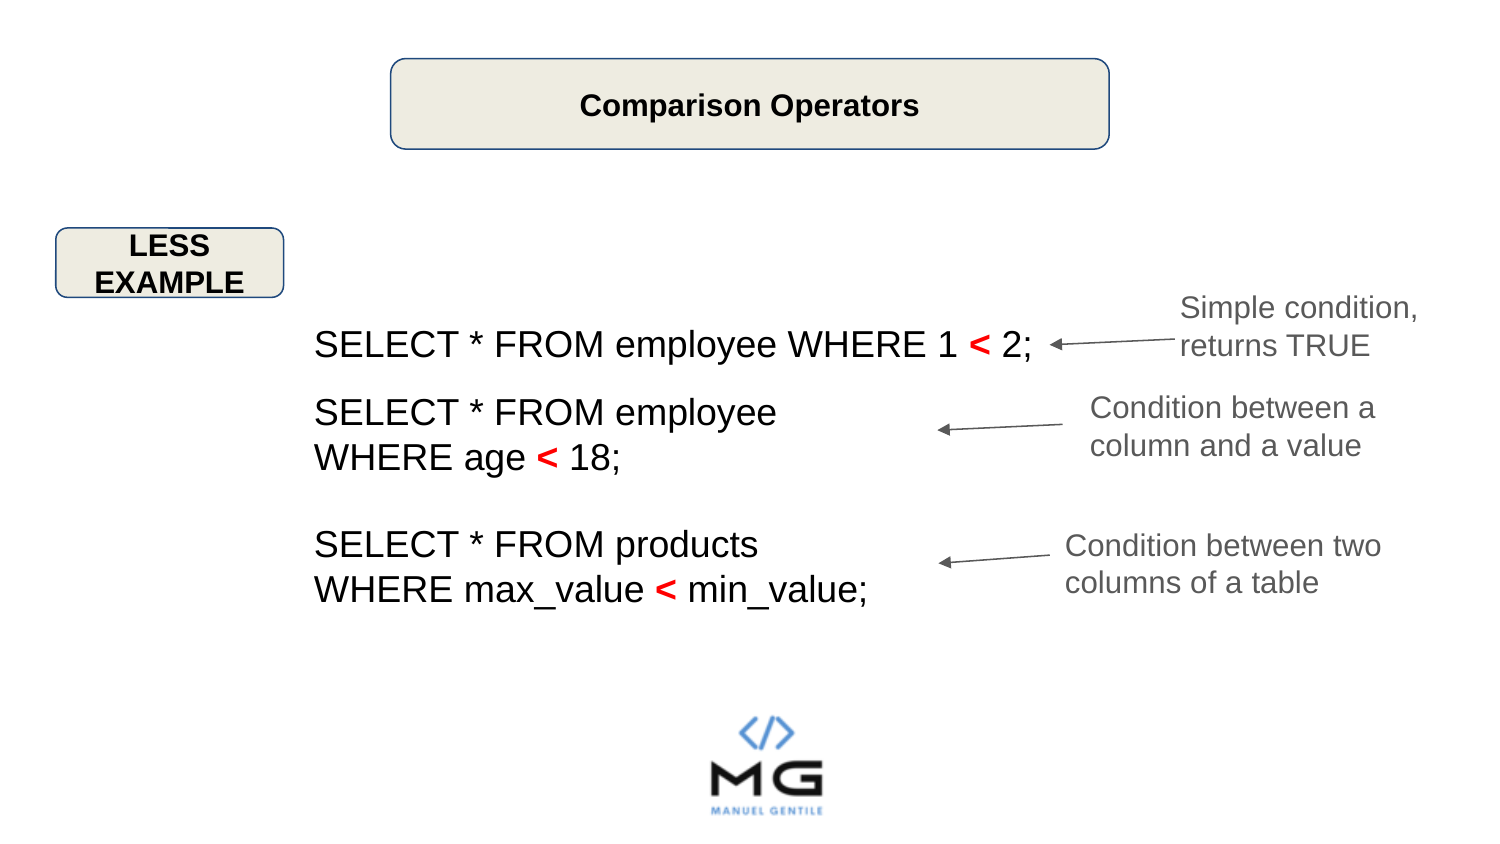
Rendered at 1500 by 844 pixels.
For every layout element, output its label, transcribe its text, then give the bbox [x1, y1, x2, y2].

text_box Comparison Operators [390, 58, 1110, 150]
text_box Condition between two columns of a table [1049, 509, 1473, 601]
text_box SELECT * FROM employee WHERE age < 18; [298, 372, 1066, 443]
text_box Simple condition, returns TRUE [1164, 272, 1437, 316]
picture [688, 687, 846, 844]
text_box SELECT * FROM employee WHERE 1 < 2; [298, 305, 1087, 375]
text_box Condition between a column and a value [1074, 372, 1473, 463]
text_box LESS EXAMPLE [55, 227, 284, 298]
text_box SELECT * FROM products WHERE max_value < min_value; [298, 505, 1066, 575]
